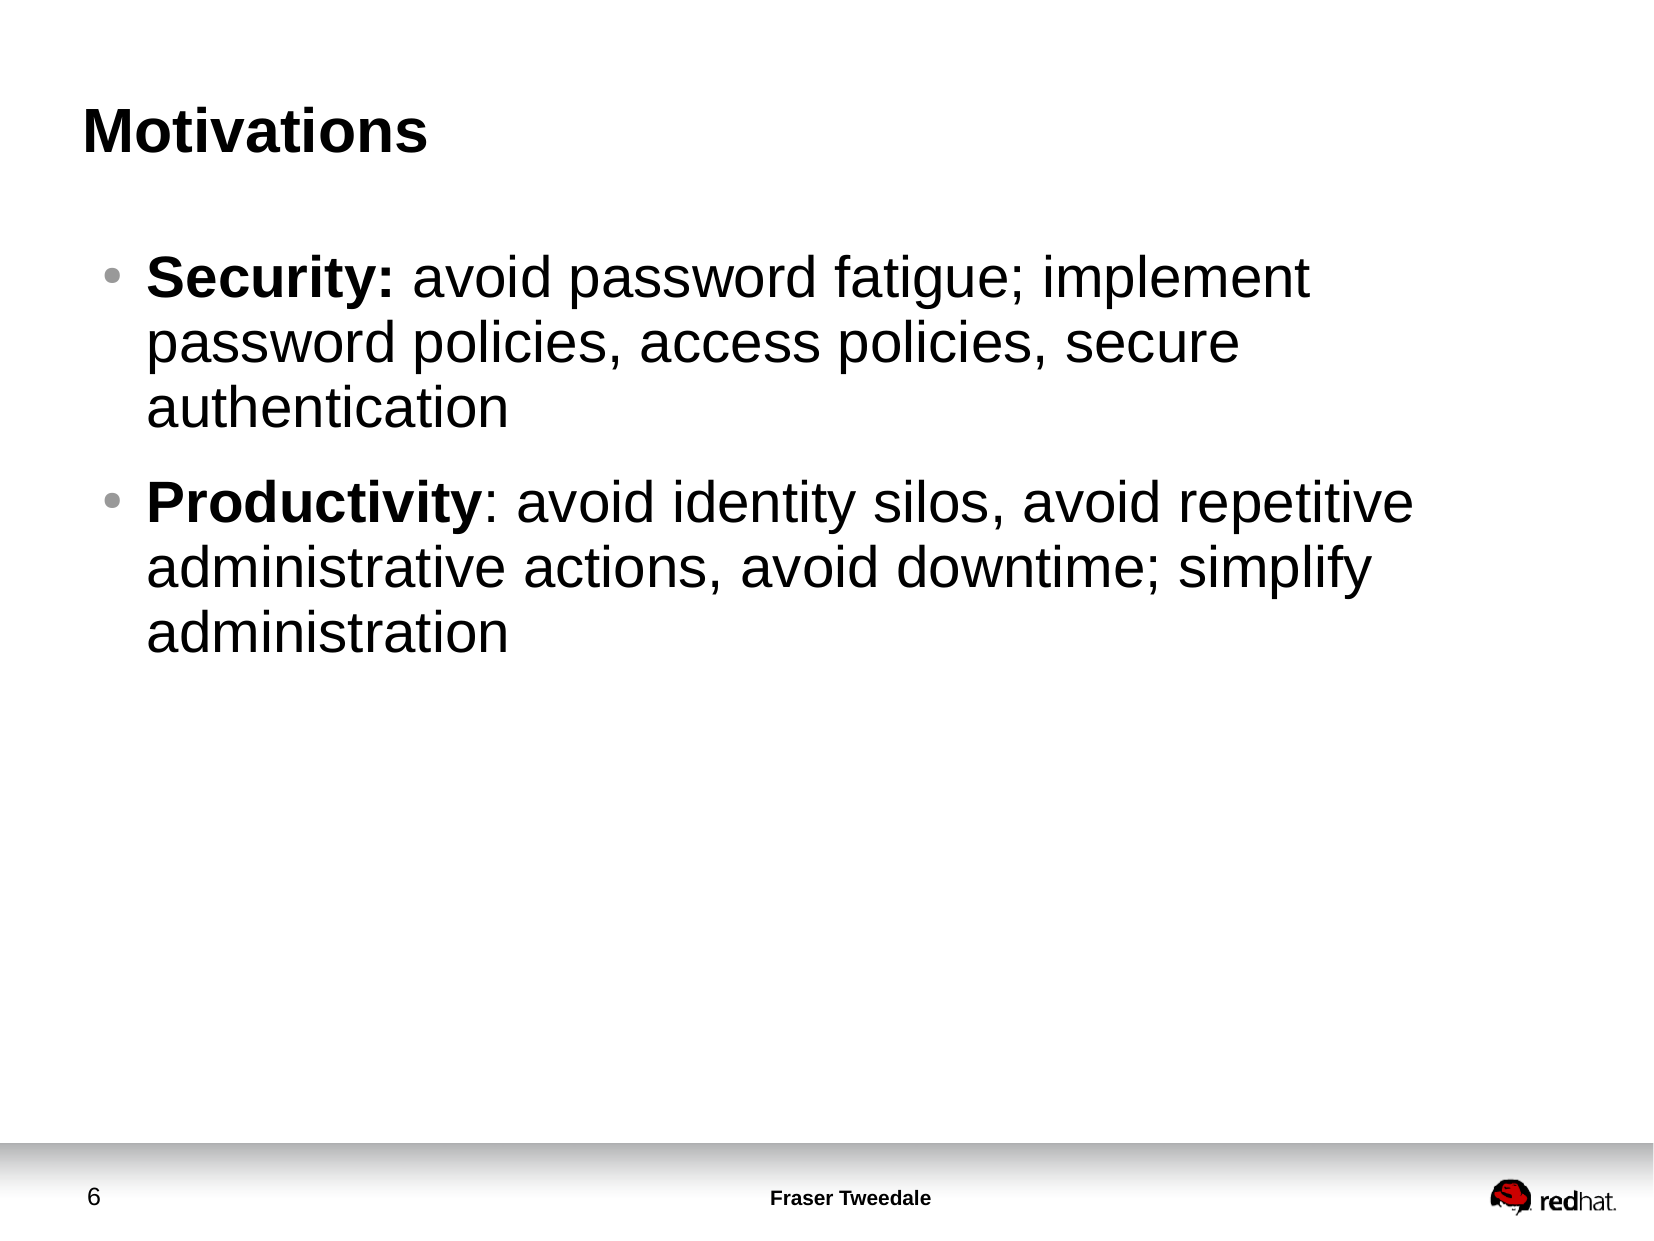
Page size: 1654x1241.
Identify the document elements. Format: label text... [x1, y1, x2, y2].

picture [0, 1143, 1654, 1241]
list Security: avoid password fatigue; implement password policies, access policies, secure authentication Productivity: avoid identity silos, avoid repetitive administrative actions, avoid downtime; simplify administration [86, 244, 1576, 1039]
title Motivations [82, 37, 1571, 226]
